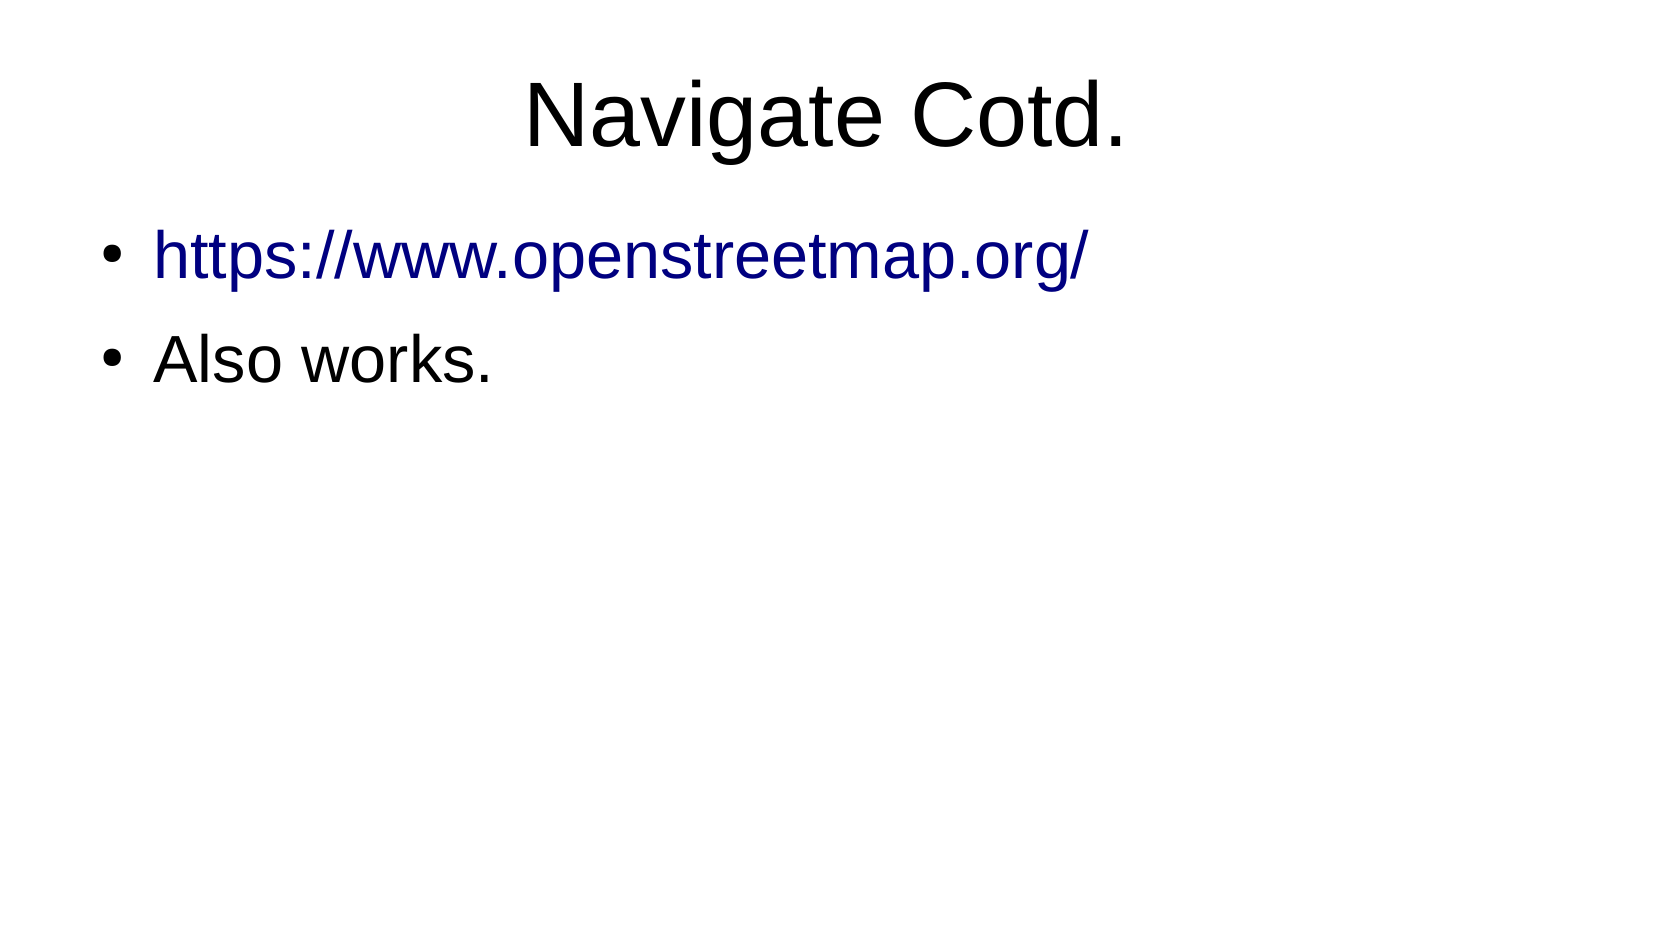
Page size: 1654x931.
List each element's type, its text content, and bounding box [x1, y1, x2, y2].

title Navigate Cotd. [82, 37, 1571, 193]
list https://www.openstreetmap.org/ Also works. [82, 217, 1571, 758]
